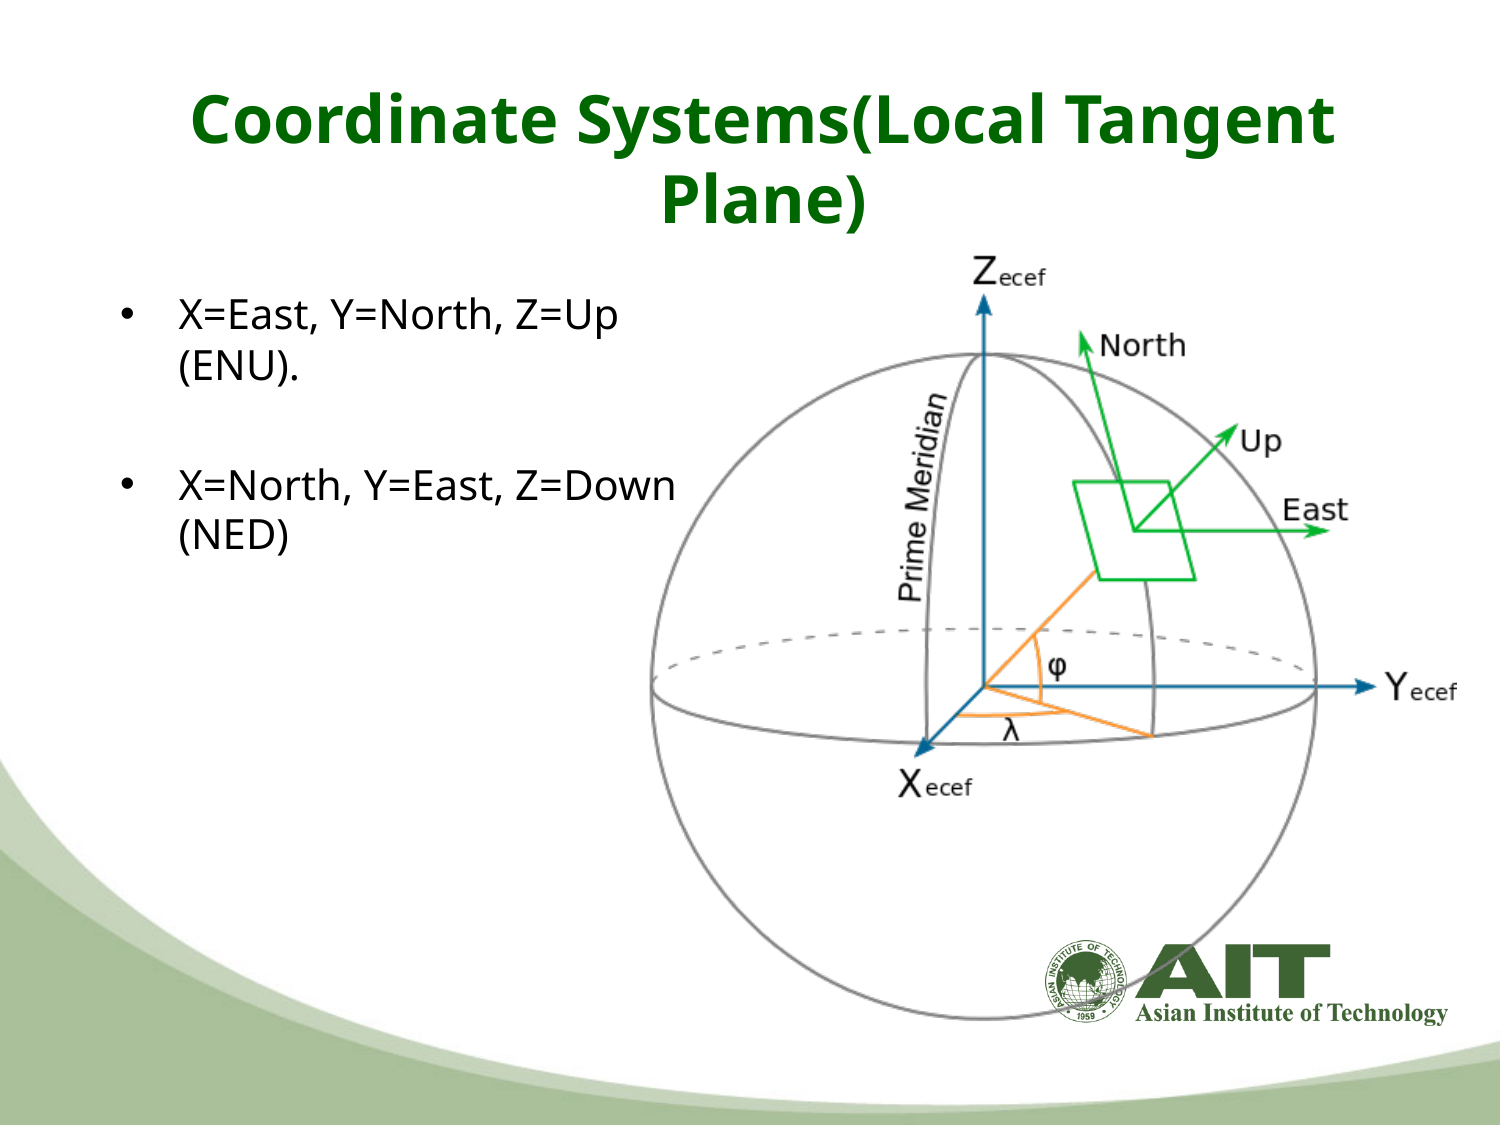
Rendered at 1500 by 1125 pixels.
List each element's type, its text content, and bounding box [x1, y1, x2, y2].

list X=East, Y=North, Z=Up (ENU). X=North, Y=East, Z=Down (NED) [88, 280, 644, 1024]
title Coordinate Systems(Local Tangent Plane) [88, 63, 1439, 251]
picture [0, 0, 1500, 1125]
